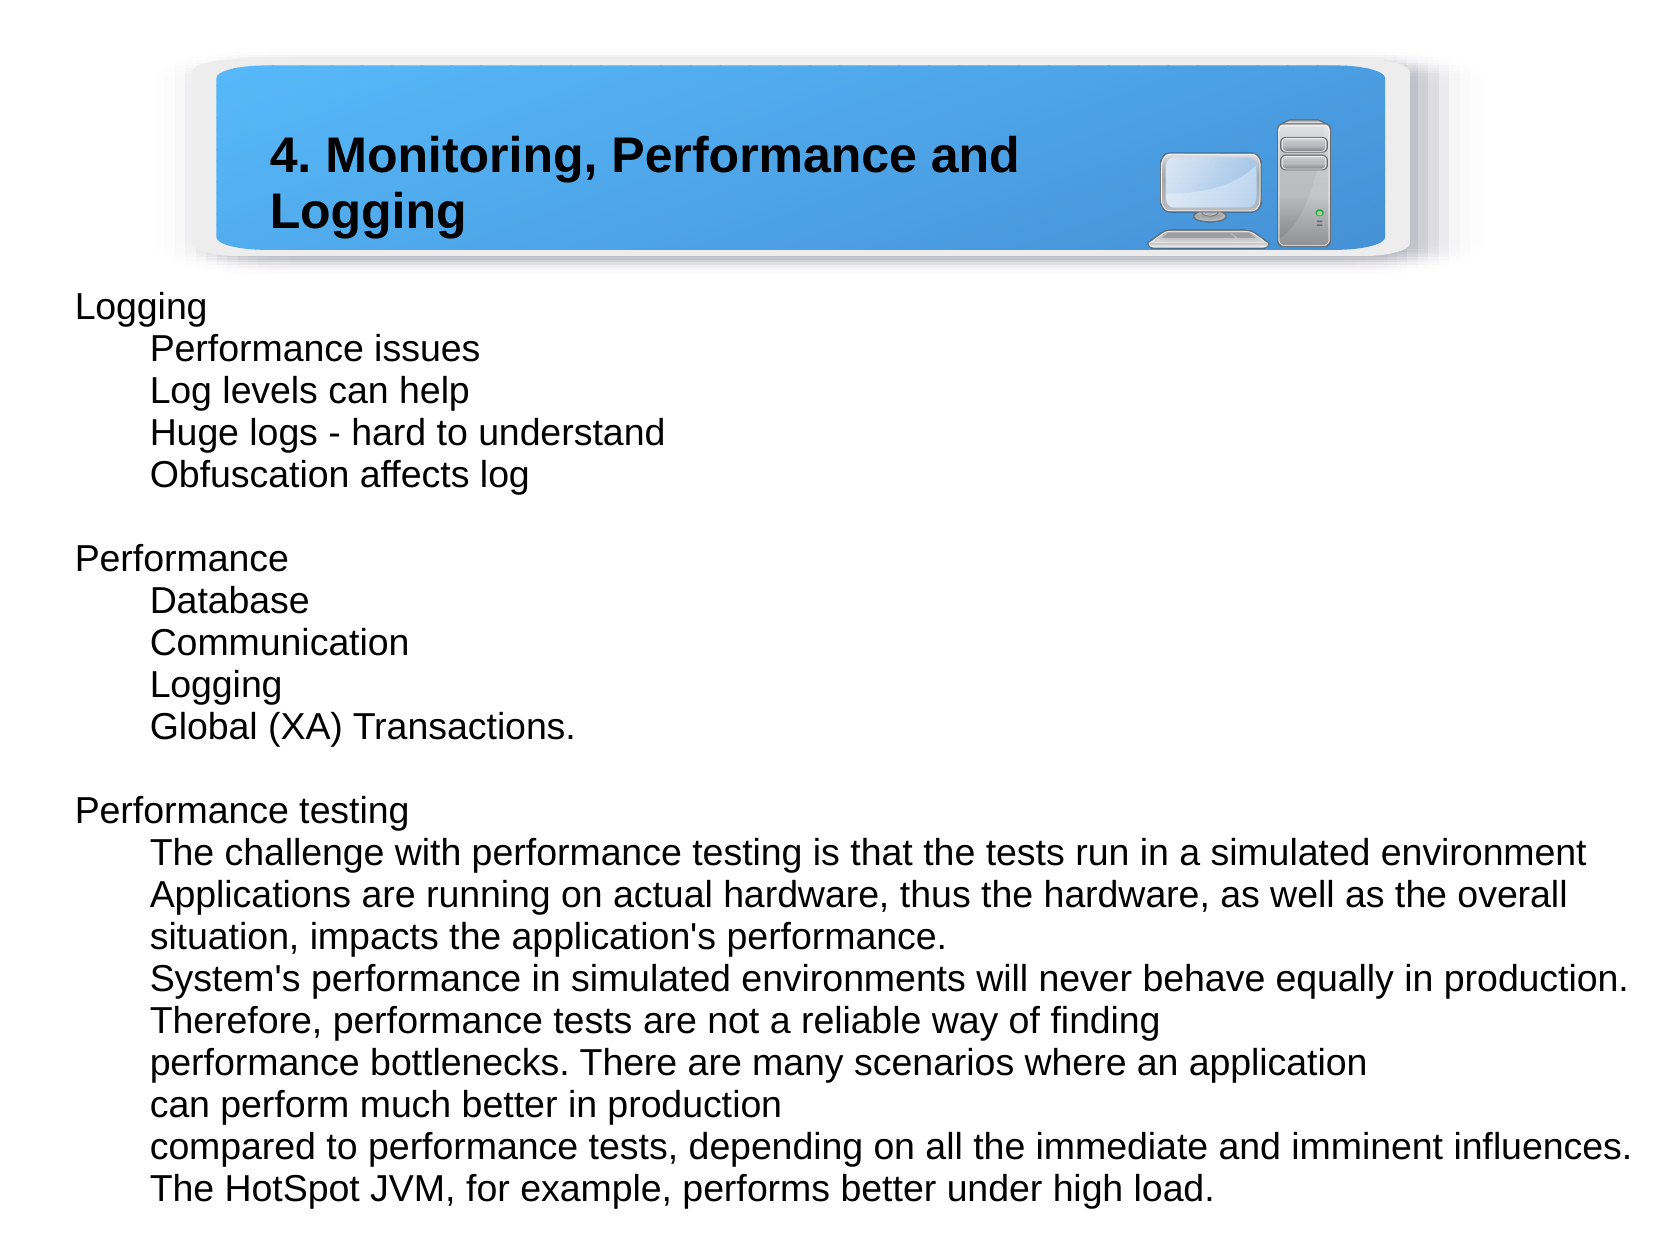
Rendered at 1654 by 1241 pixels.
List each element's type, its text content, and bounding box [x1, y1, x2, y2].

text_box 4. Monitoring, Performance and Logging [255, 120, 1036, 249]
picture [150, 45, 1546, 278]
text_box Logging Performance issues Log levels can help Huge logs - hard to understand Obfuscation affects log Performance Database Communication Logging Global (XA) Transactions. Performance testing The challenge with performance testing is that the tests run in a simulated environment Applications are running on actual hardware, thus the hardware, as well as the overall situation, impacts the application's performance. System's performance in simulated environments will never behave equally in production. Therefore, performance tests are not a reliable way of finding performance bottlenecks. There are many scenarios where an application can perform much better in production compared to performance tests, depending on all the immediate and imminent influences. The HotSpot JVM, for example, performs better under high load. [60, 278, 1648, 1241]
